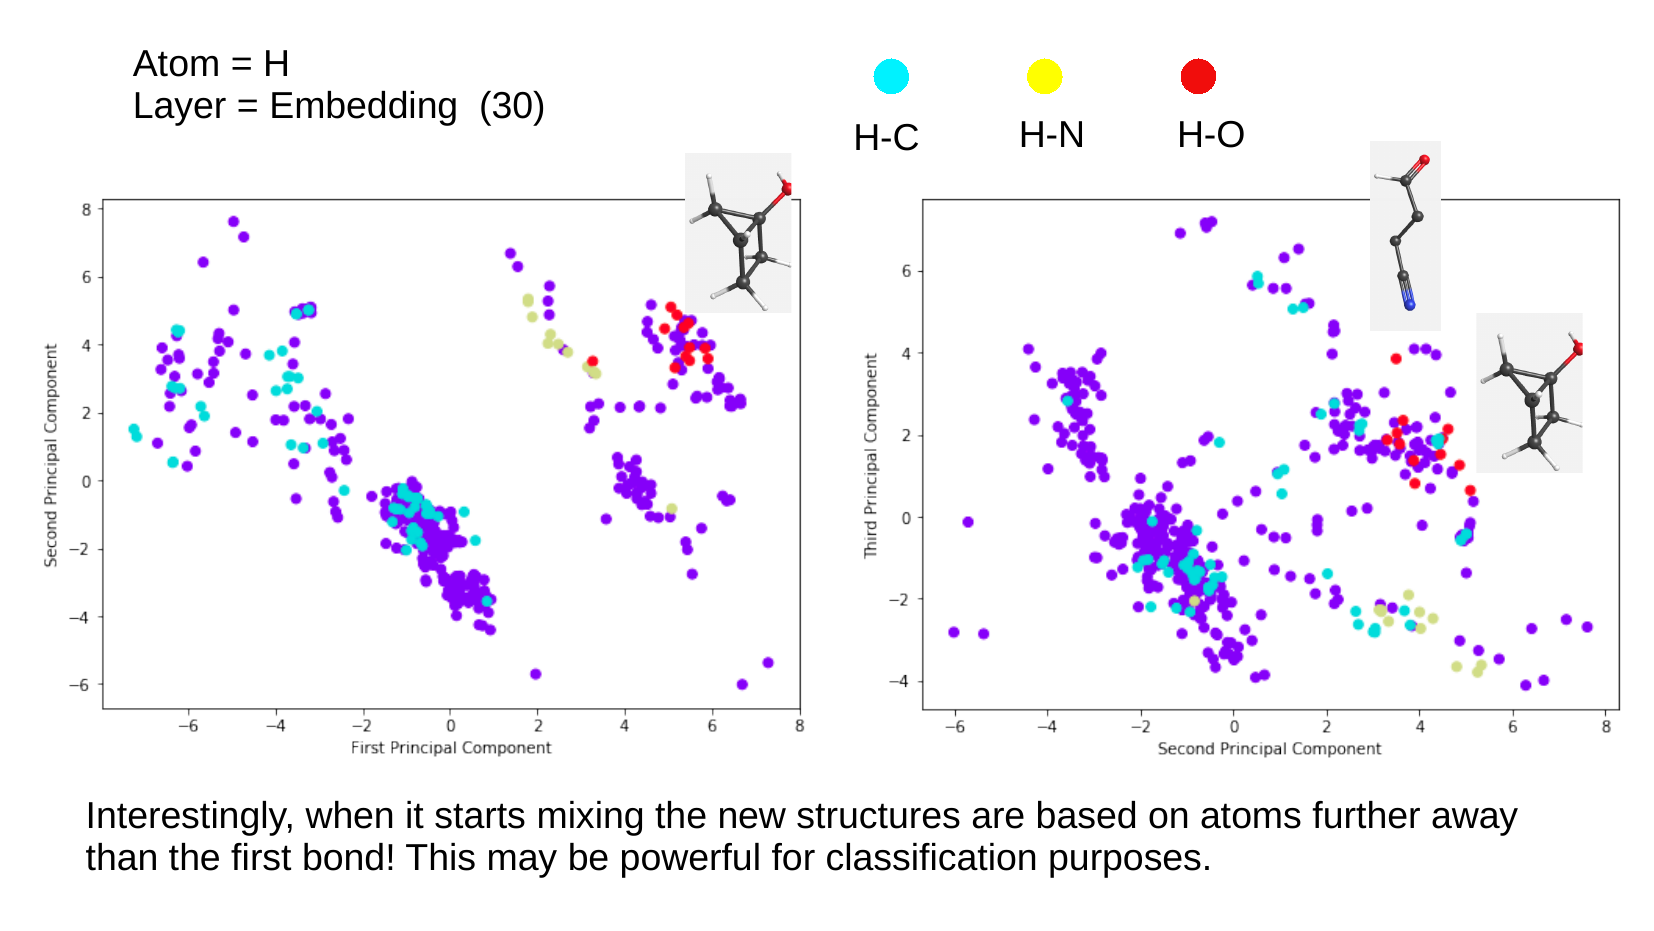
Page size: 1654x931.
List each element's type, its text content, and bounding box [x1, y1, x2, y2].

text_box [1181, 58, 1216, 94]
text_box H-N [1003, 106, 1153, 164]
picture [855, 141, 1630, 769]
picture [35, 153, 814, 768]
text_box H-C [838, 108, 988, 166]
text_box Atom = H Layer = Embedding (30) [118, 35, 561, 135]
text_box [873, 58, 909, 94]
text_box [1027, 58, 1063, 94]
text_box Interestingly, when it starts mixing the new structures are based on atoms further away than the first bond! This may be powerful for classification purposes. [70, 787, 1583, 886]
text_box H-O [1162, 106, 1314, 164]
